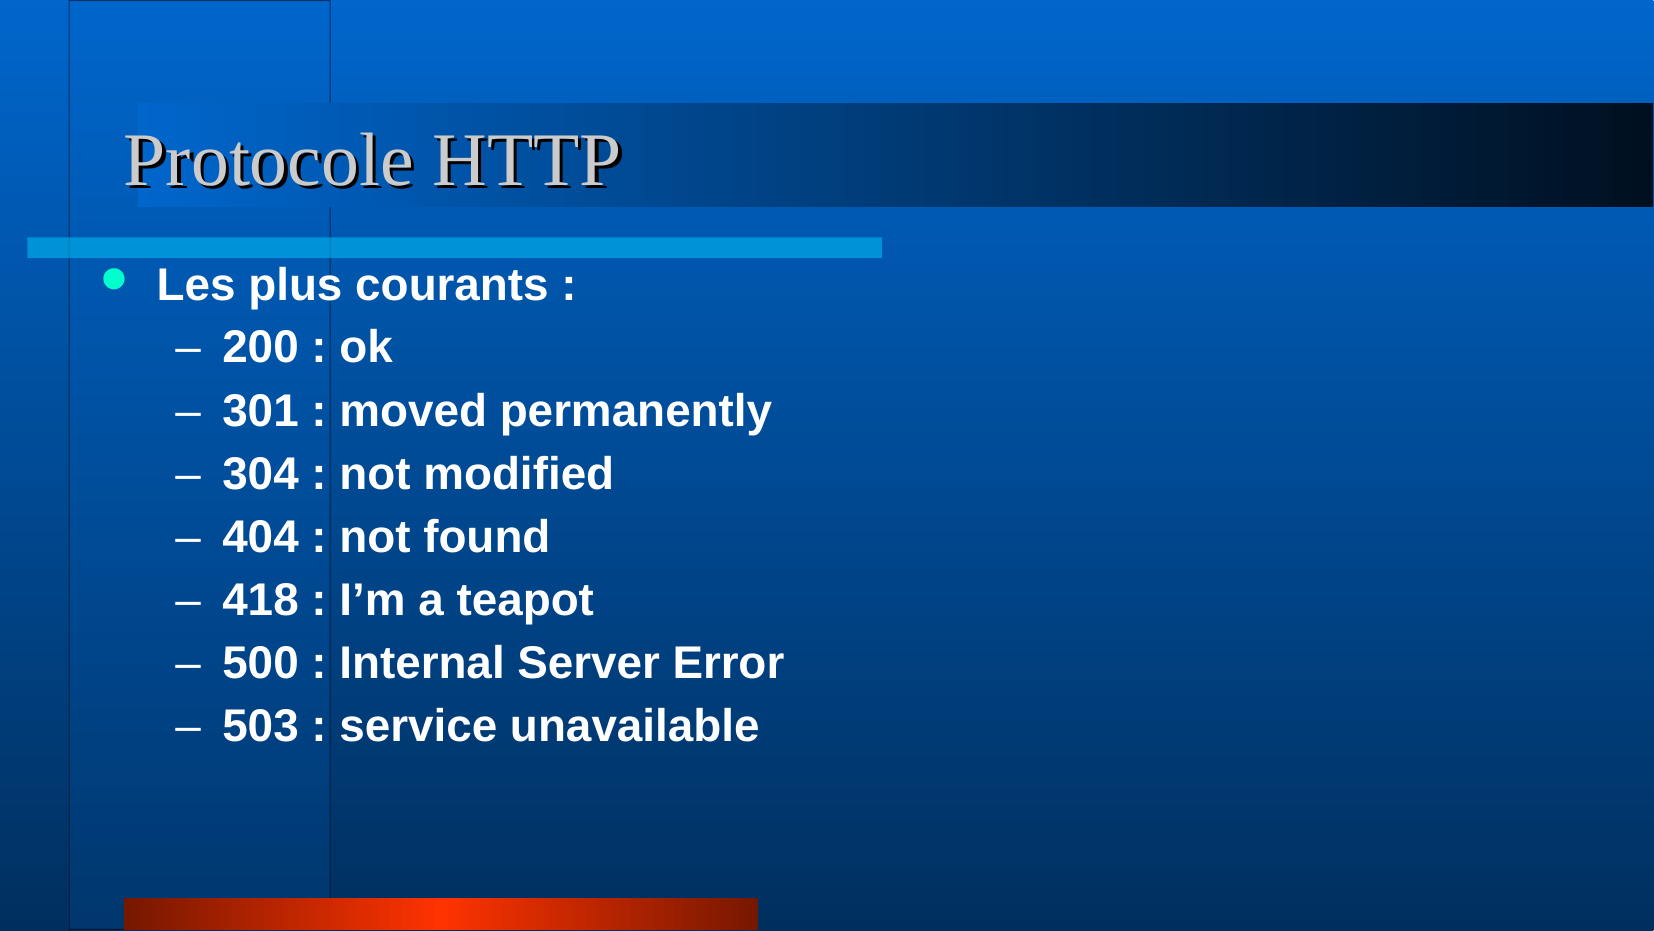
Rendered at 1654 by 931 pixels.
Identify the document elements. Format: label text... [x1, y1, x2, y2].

title Protocole HTTP [123, 62, 1530, 258]
list Les plus courants : 200 : ok 301 : moved permanently 304 : not modified 404 : not found 418 : I’m a teapot 500 : Internal Server Error 503 : service unavailable [100, 258, 1506, 886]
